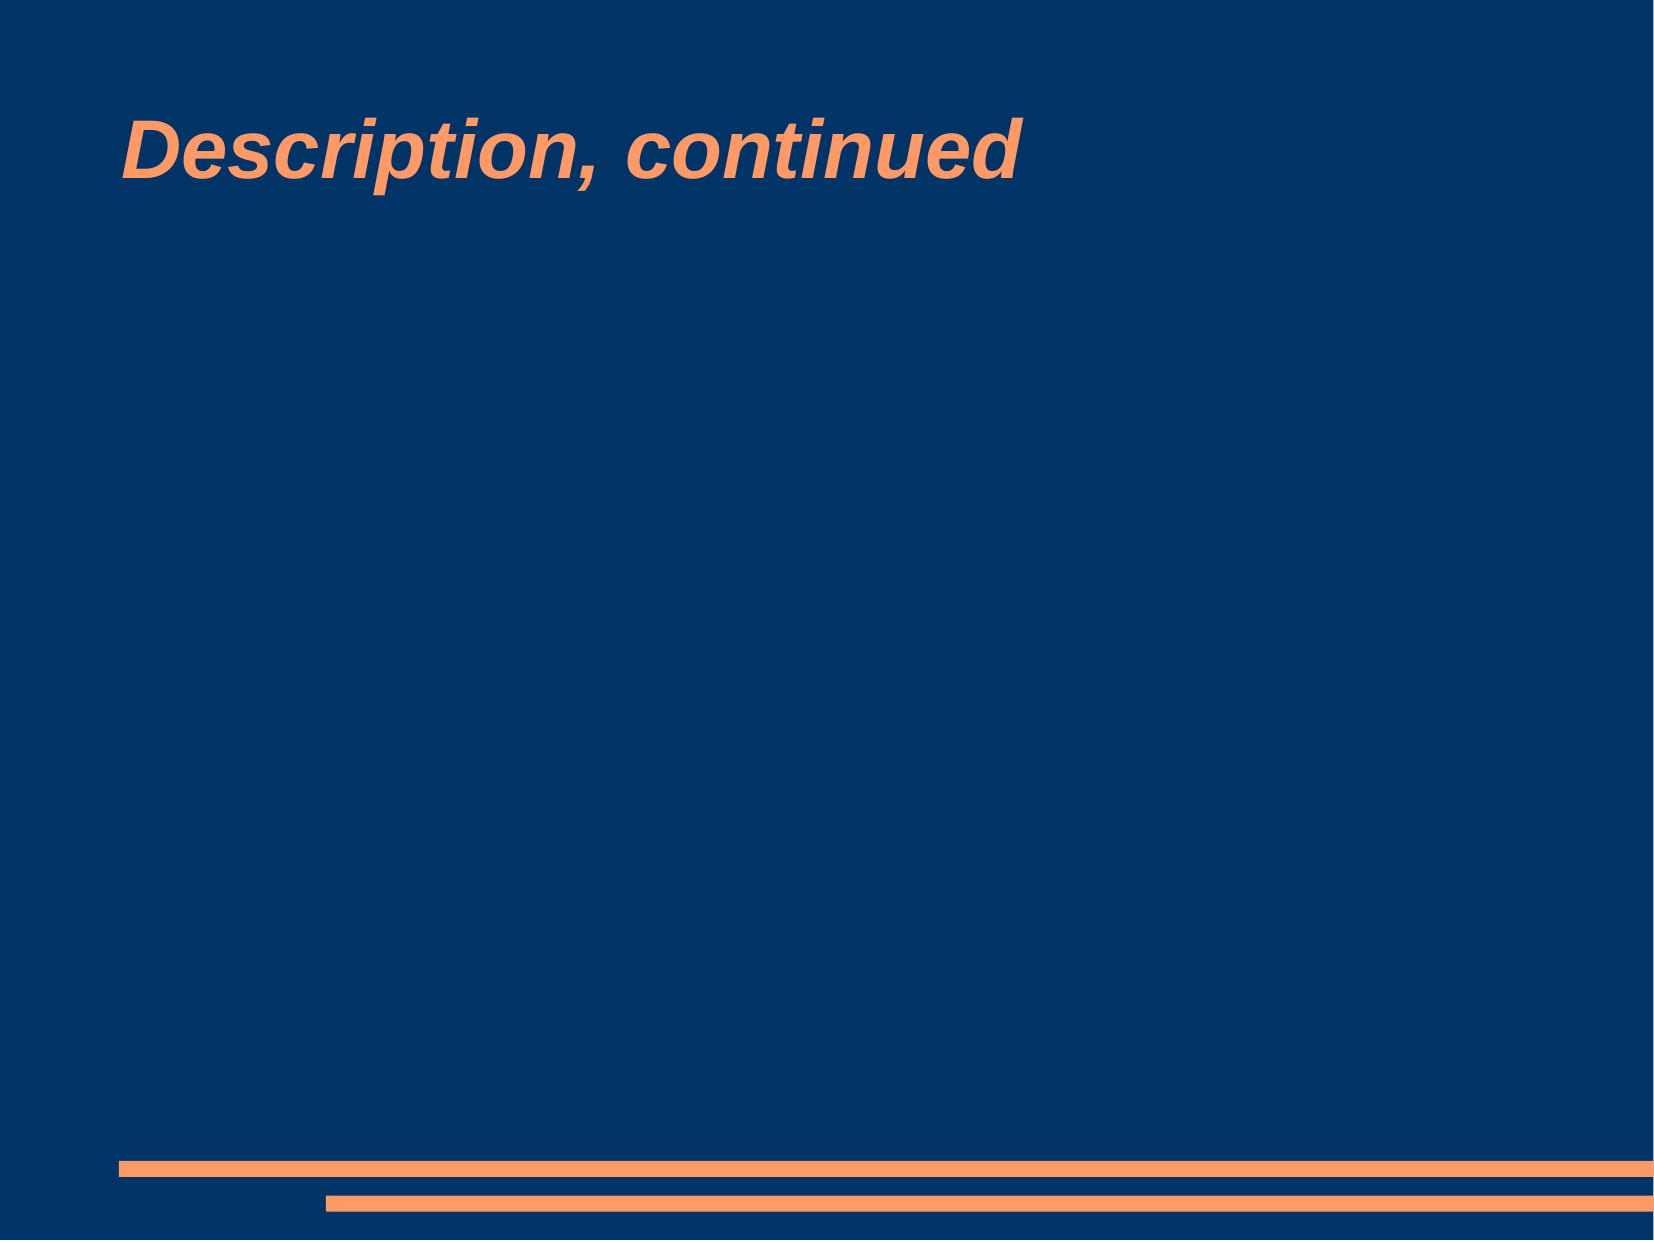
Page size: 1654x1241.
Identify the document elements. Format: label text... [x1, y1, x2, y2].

title Description, continued [121, 53, 1534, 247]
